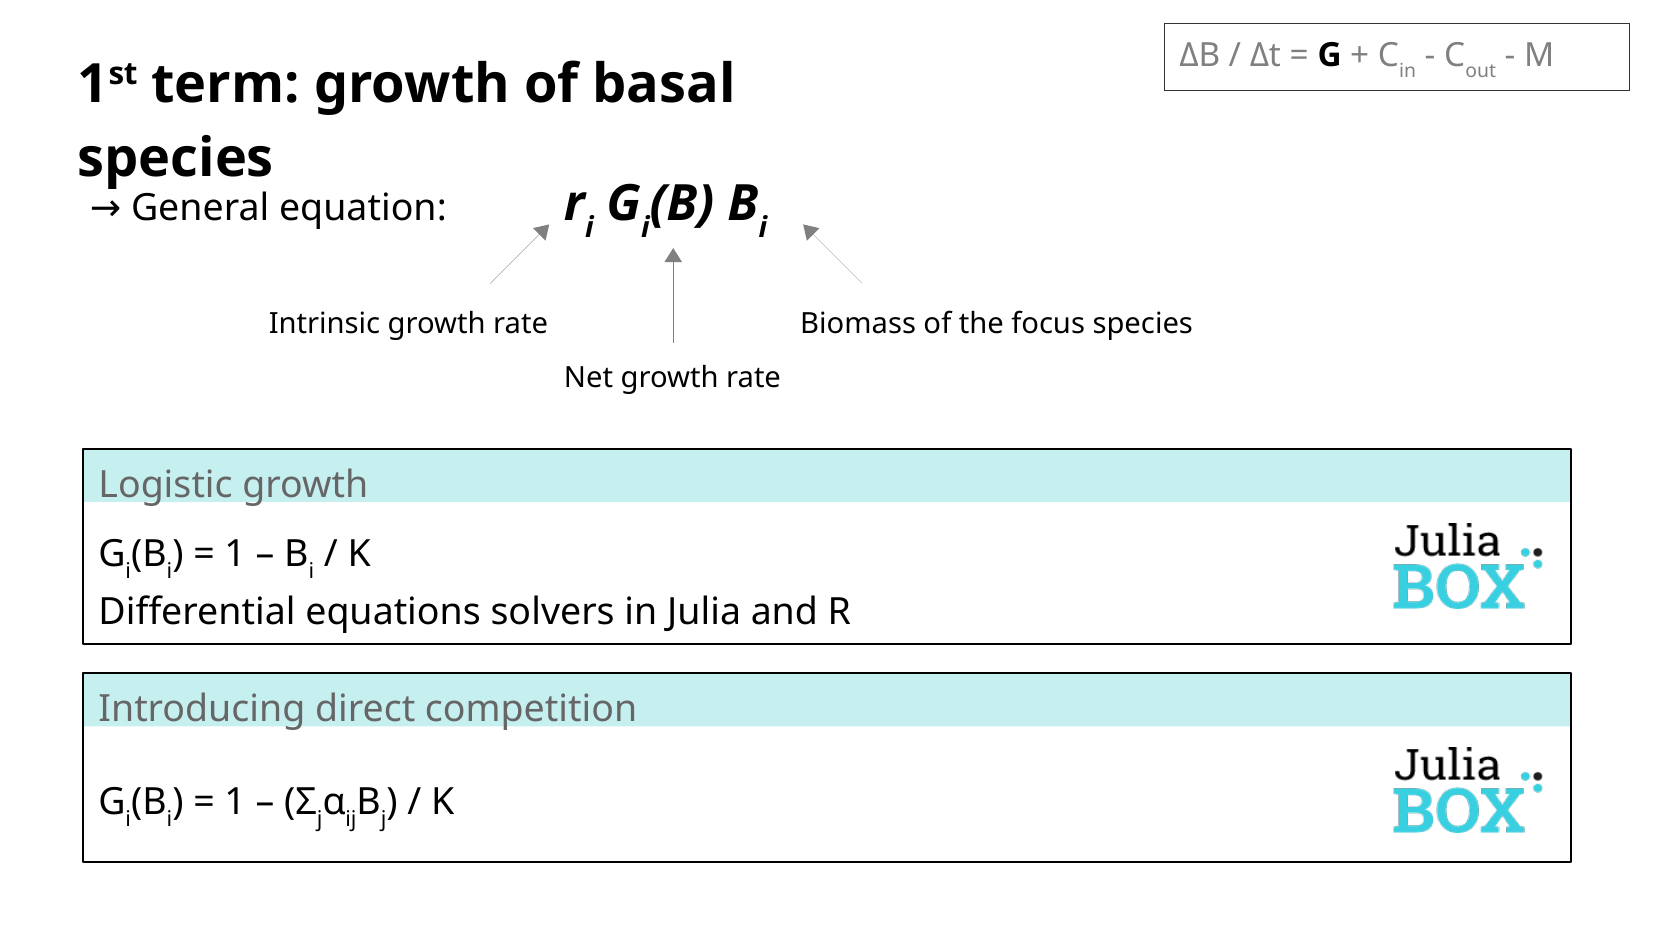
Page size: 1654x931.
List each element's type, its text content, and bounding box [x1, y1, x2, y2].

picture [1393, 747, 1543, 833]
picture [1393, 523, 1543, 609]
text_box Logistic growth Gi(Bi) = 1 – Bi / K Differential equations solvers in Julia and R [82, 448, 1571, 638]
text_box ΔB / Δt = G + Cin - Cout - M [1164, 23, 1630, 87]
text_box → General equation: ri Gi(B) Bi [75, 159, 1591, 316]
text_box Introducing direct competition Gi(Bi) = 1 – (ΣjαijBj) / K [82, 673, 1571, 863]
text_box Net growth rate [549, 348, 869, 436]
text_box Intrinsic growth rate [253, 295, 573, 383]
text_box 1st term: growth of basal species [62, 36, 961, 123]
text_box Biomass of the focus species [785, 295, 1223, 383]
